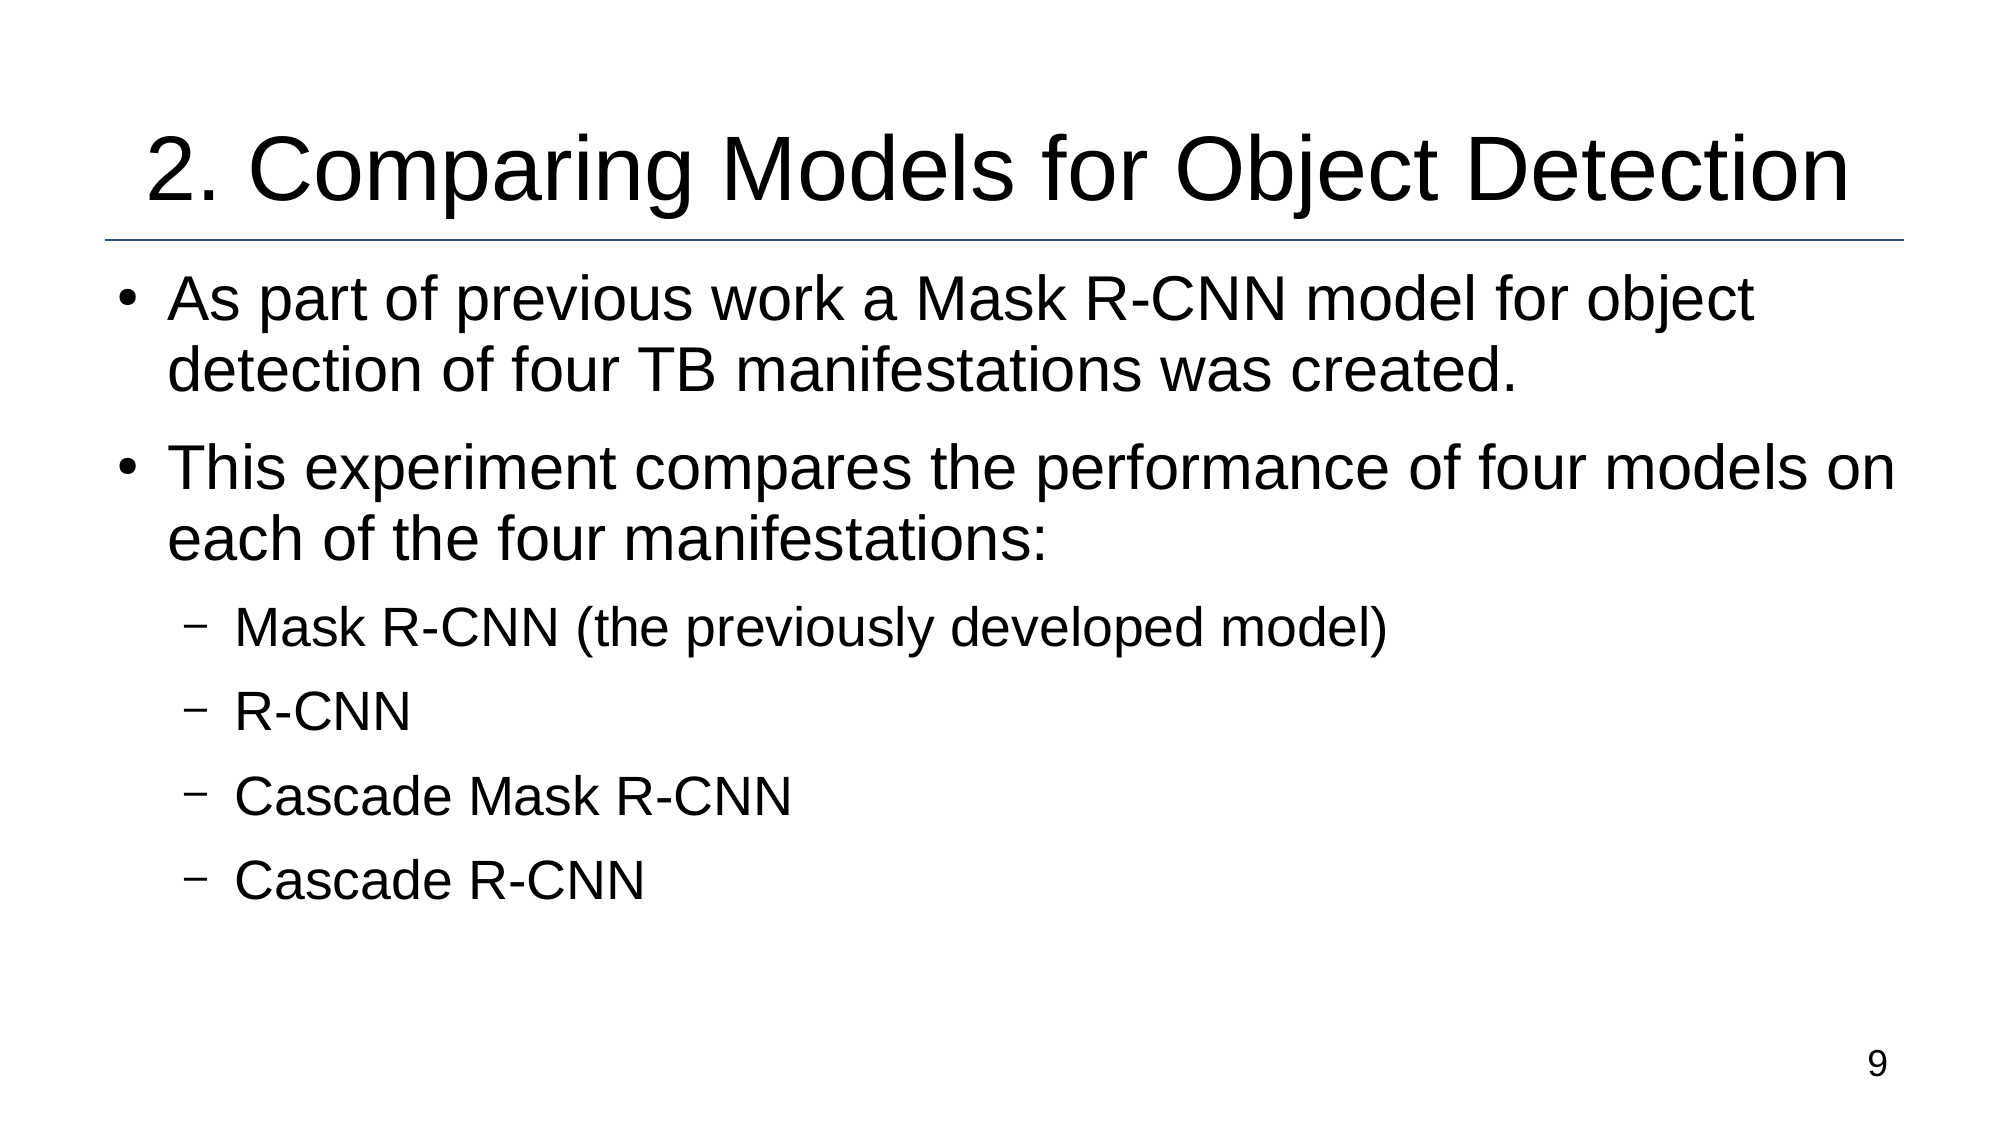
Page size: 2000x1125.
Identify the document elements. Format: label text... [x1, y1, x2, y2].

list As part of previous work a Mask R-CNN model for object detection of four TB manifestations was created. This experiment compares the performance of four models on each of the four manifestations: Mask R-CNN (the previously developed model) R-CNN Cascade Mask R-CNN Cascade R-CNN [99, 263, 1900, 916]
title 2. Comparing Models for Object Detection [137, 59, 1862, 263]
